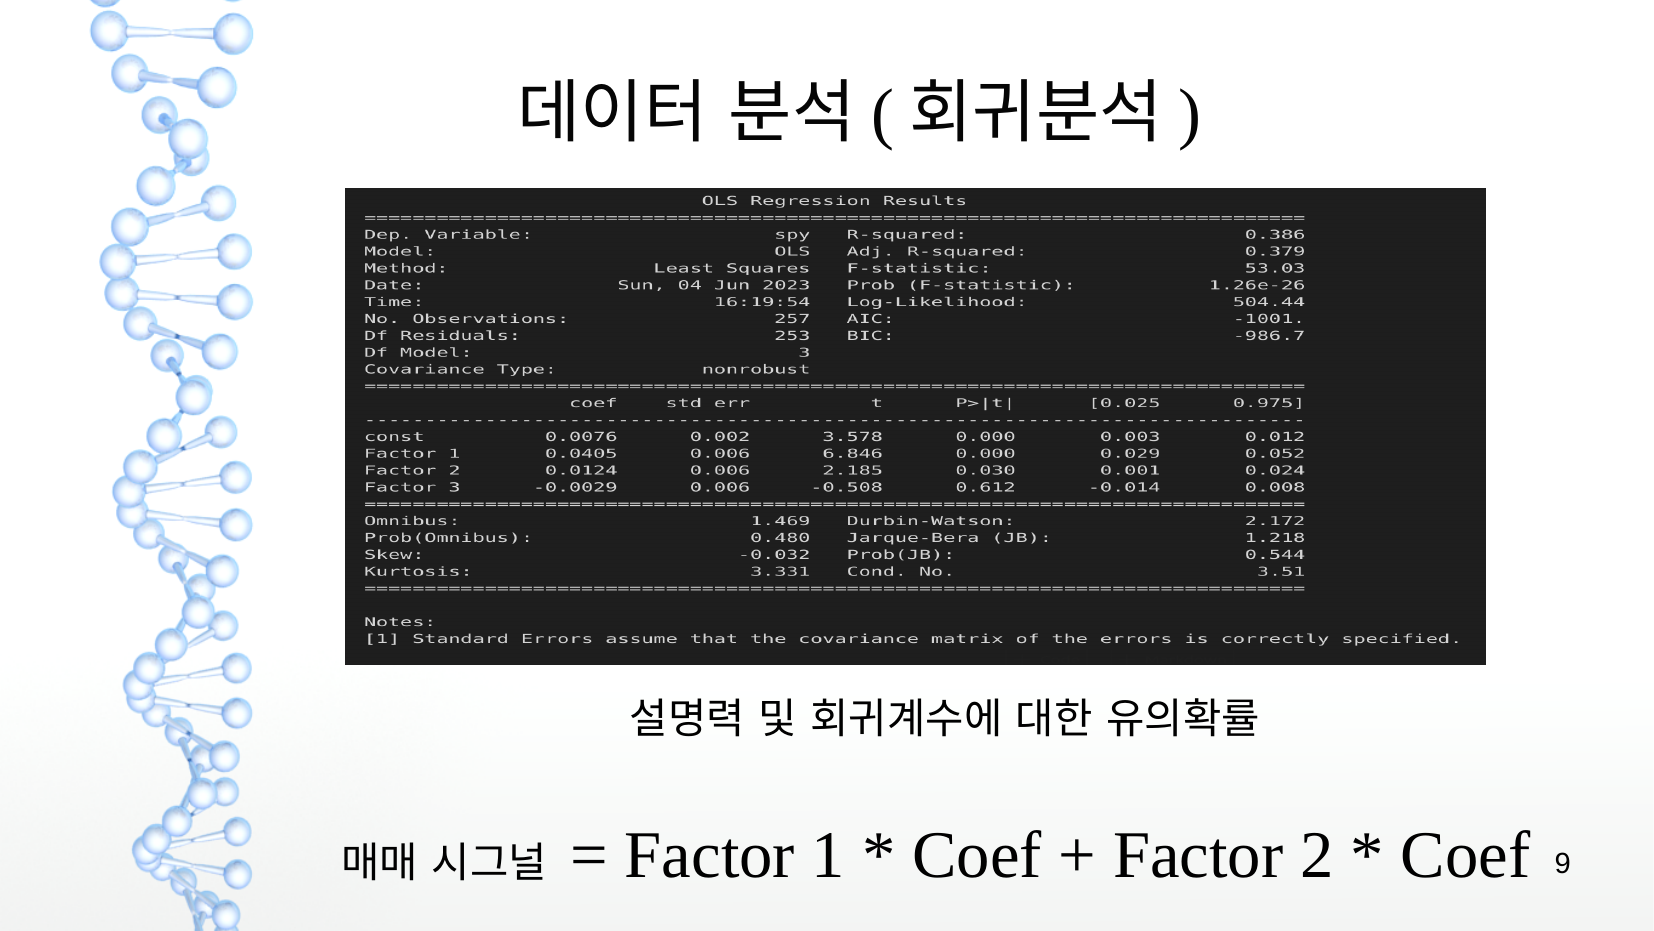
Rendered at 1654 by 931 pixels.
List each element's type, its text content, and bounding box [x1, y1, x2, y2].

title 데이터 분석(회귀분석) [265, 35, 1595, 189]
text_box 설명력 및 회귀계수에 대한 유의확률 매매 시그널 = Factor 1 * Coef + Factor 2 * Coef [315, 684, 1576, 931]
picture [0, 0, 1654, 931]
